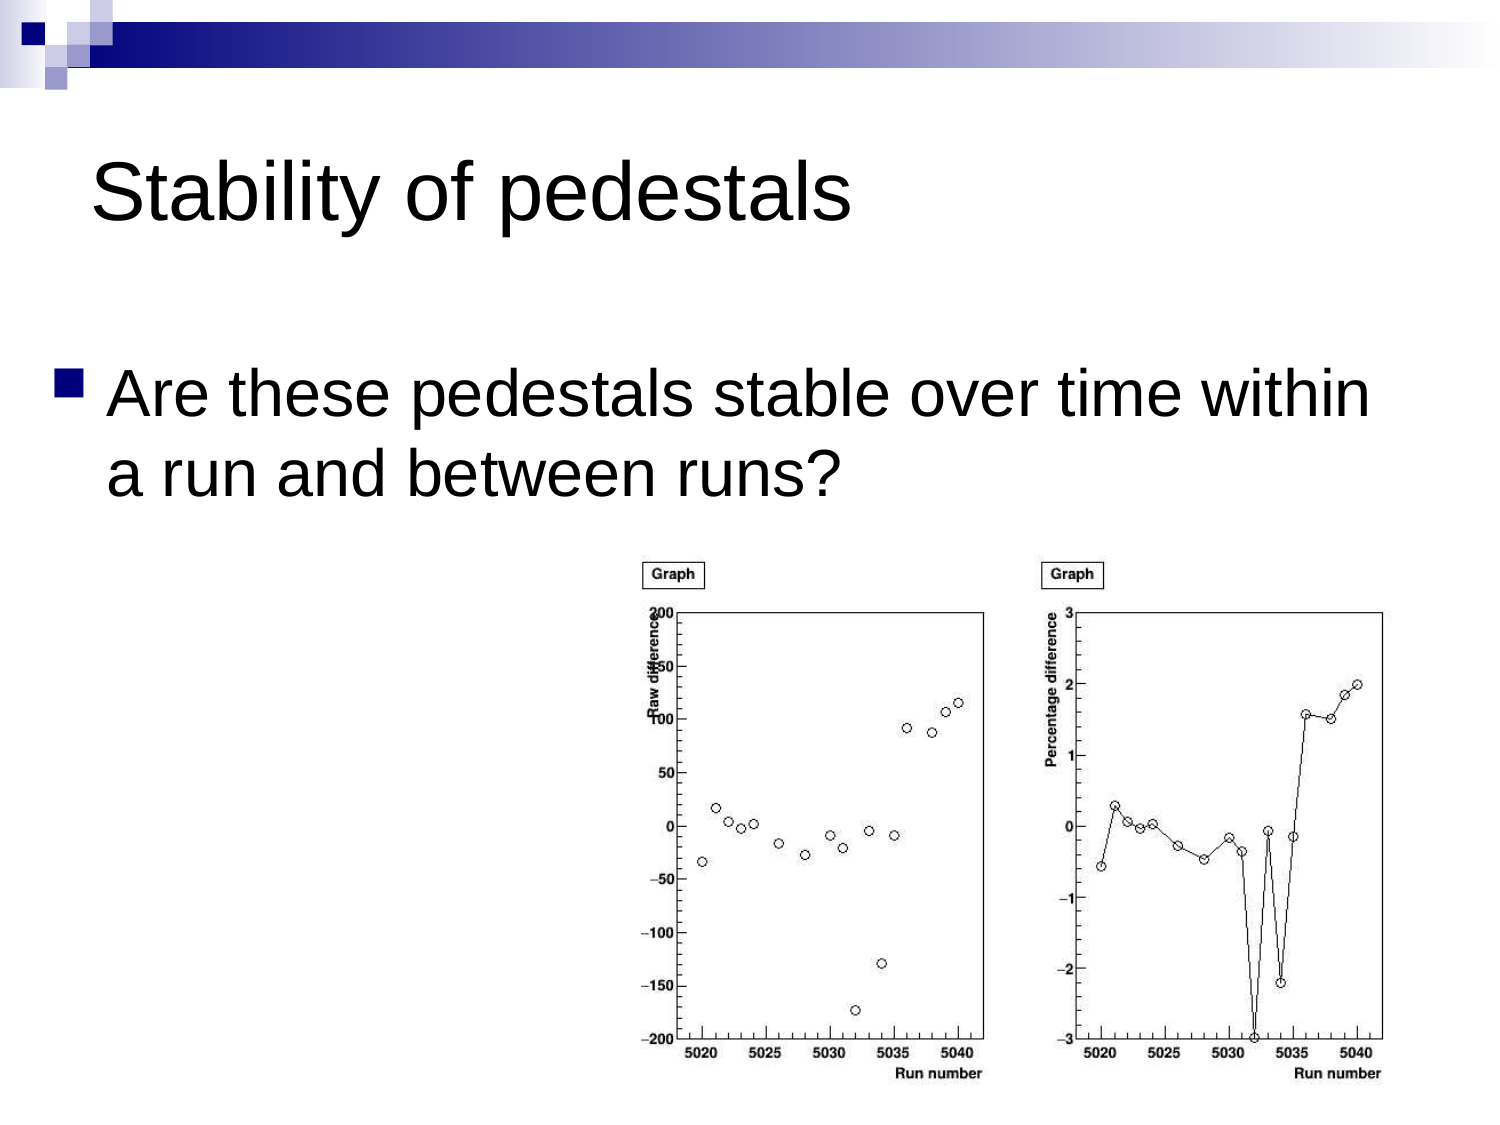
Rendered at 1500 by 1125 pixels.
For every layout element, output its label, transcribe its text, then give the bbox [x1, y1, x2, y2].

picture [632, 555, 1430, 1099]
list Are these pedestals stable over time within a run and between runs? [35, 342, 1437, 981]
title Stability of pedestals [75, 75, 1426, 300]
